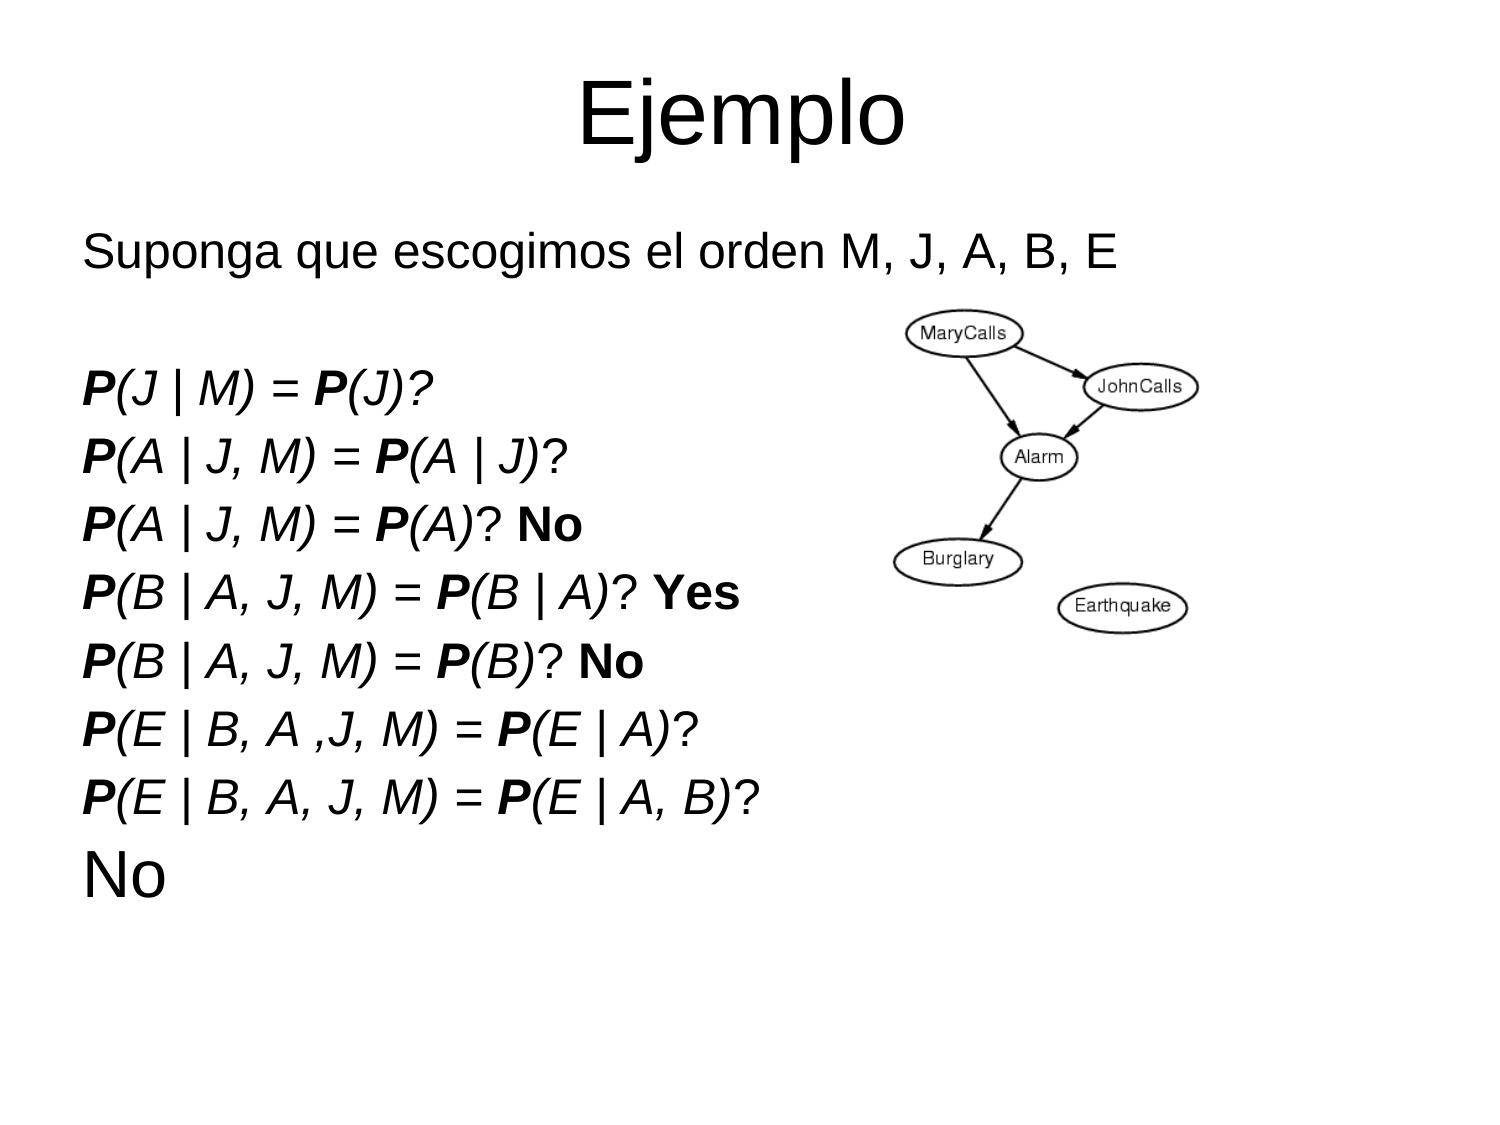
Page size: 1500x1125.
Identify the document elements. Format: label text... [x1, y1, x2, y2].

list Suponga que escogimos el orden M, J, A, B, E P(J | M) = P(J)? P(A | J, M) = P(A | J)? P(A | J, M) = P(A)? No P(B | A, J, M) = P(B | A)? Yes P(B | A, J, M) = P(B)? No P(E | B, A ,J, M) = P(E | A)? P(E | B, A, J, M) = P(E | A, B)? No [67, 215, 1418, 959]
title Ejemplo [67, 19, 1418, 207]
picture [856, 301, 1257, 650]
